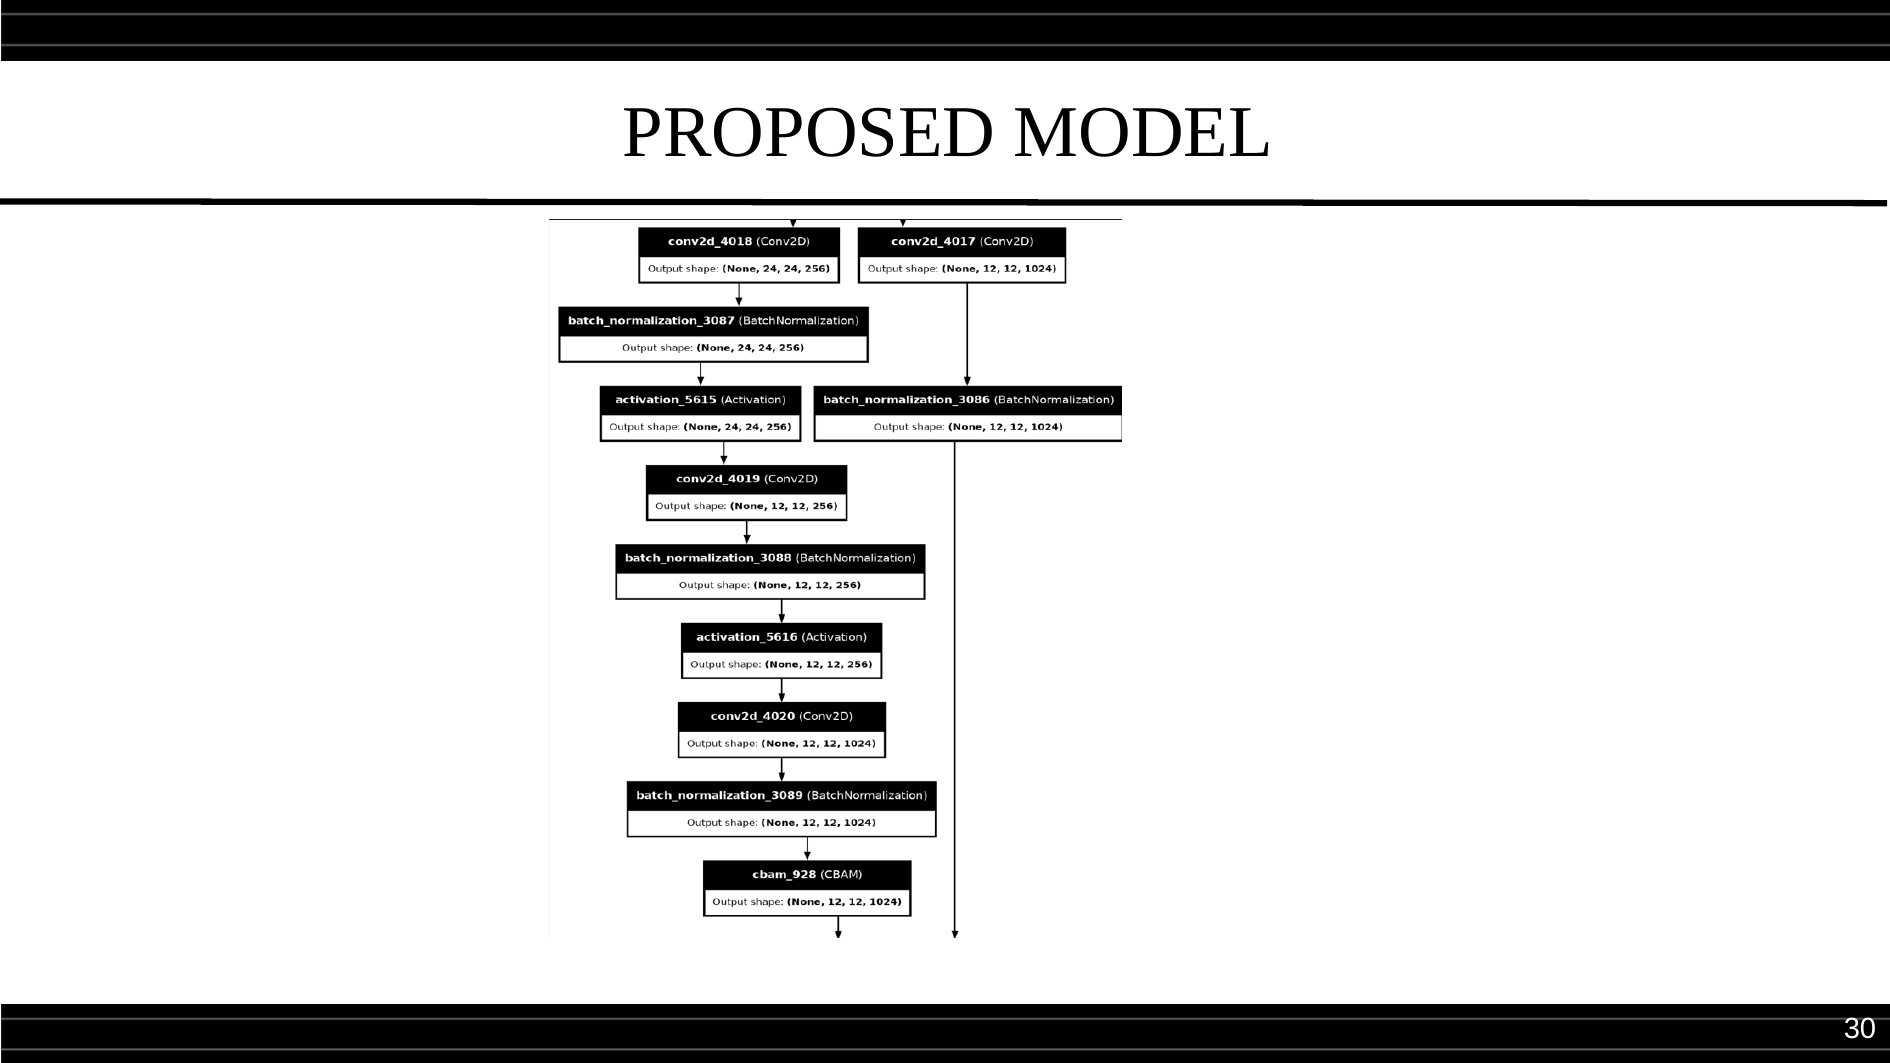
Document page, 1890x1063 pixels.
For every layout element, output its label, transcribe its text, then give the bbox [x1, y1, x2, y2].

picture [549, 219, 1122, 938]
picture [1, 1004, 1890, 1063]
title PROPOSED MODEL [64, 69, 1832, 195]
list [0, 205, 1766, 1003]
picture [1, 0, 1890, 61]
